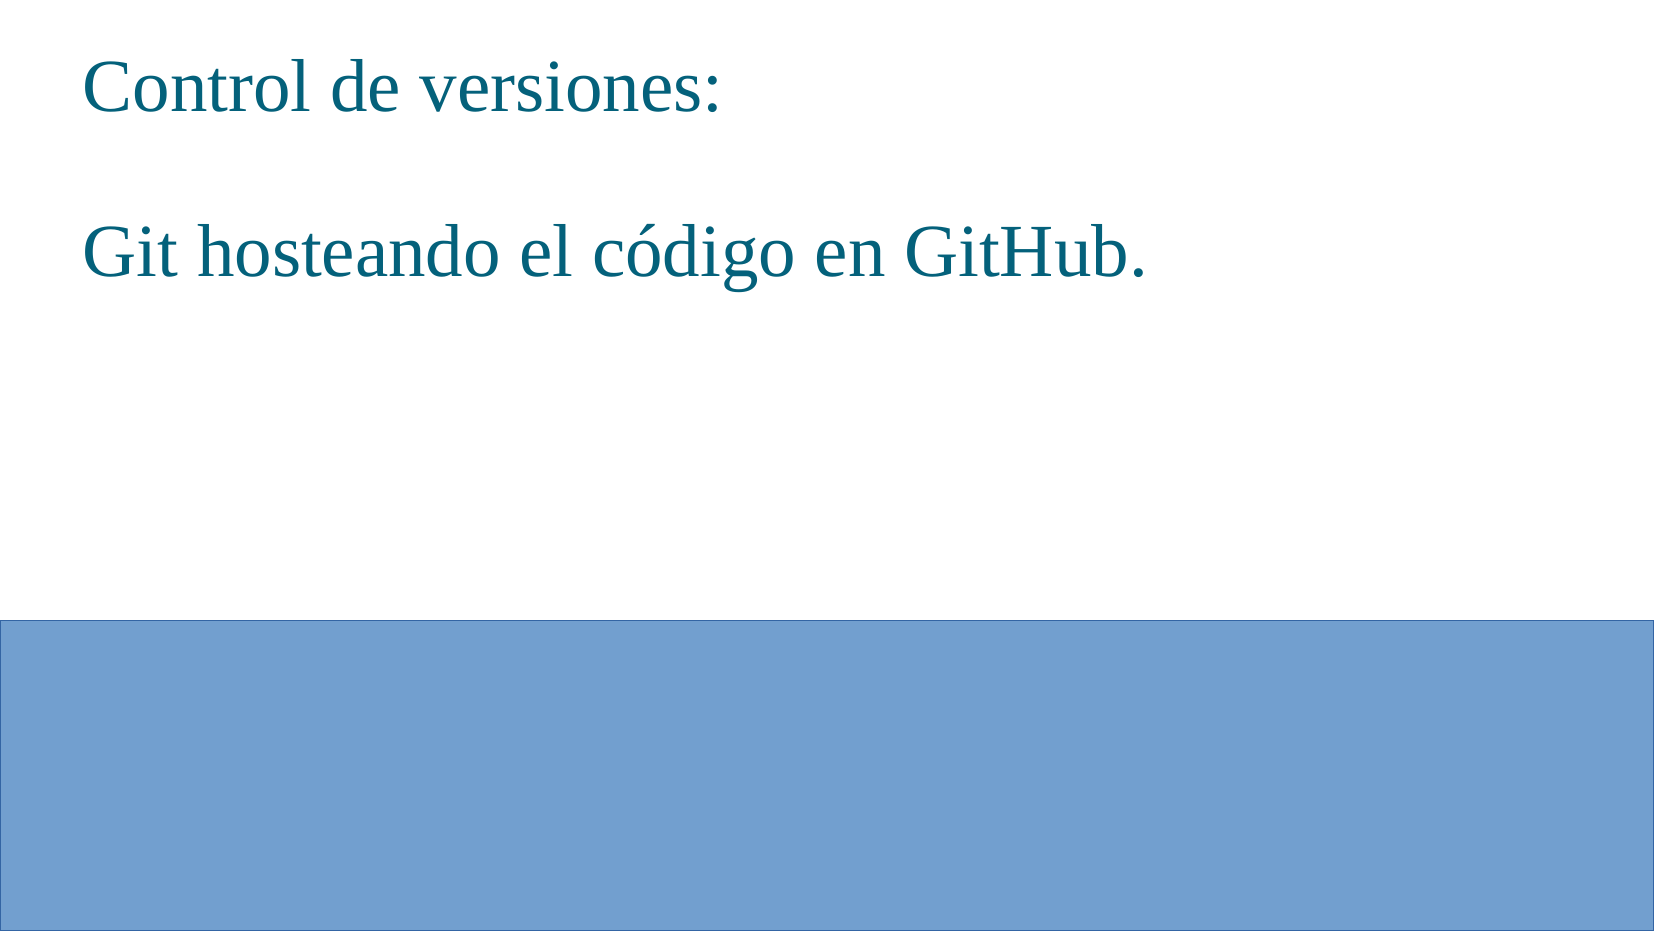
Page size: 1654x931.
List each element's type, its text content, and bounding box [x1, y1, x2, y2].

title Control de versiones: Git hosteando el código en GitHub. [82, 44, 1571, 576]
